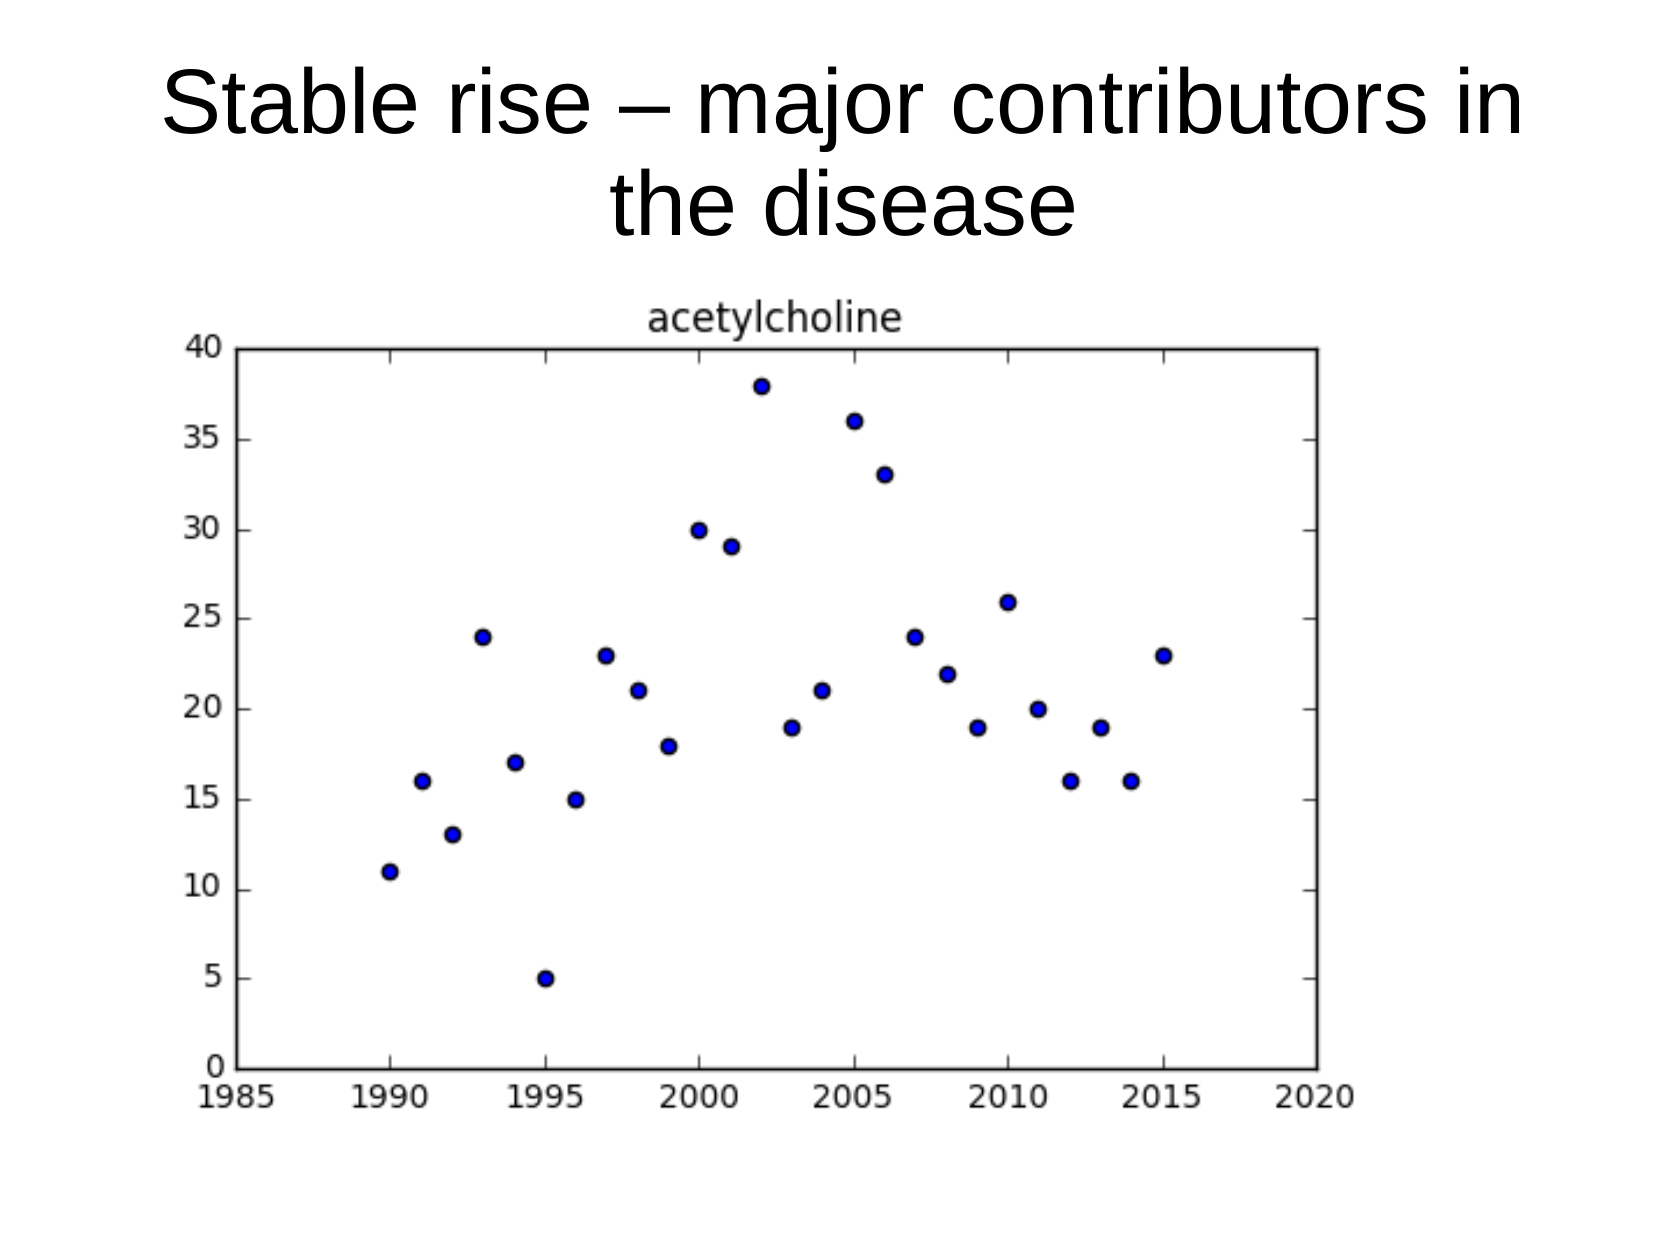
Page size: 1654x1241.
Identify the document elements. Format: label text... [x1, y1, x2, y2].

picture [62, 256, 1456, 1186]
title Stable rise – major contributors in the disease [82, 49, 1571, 257]
